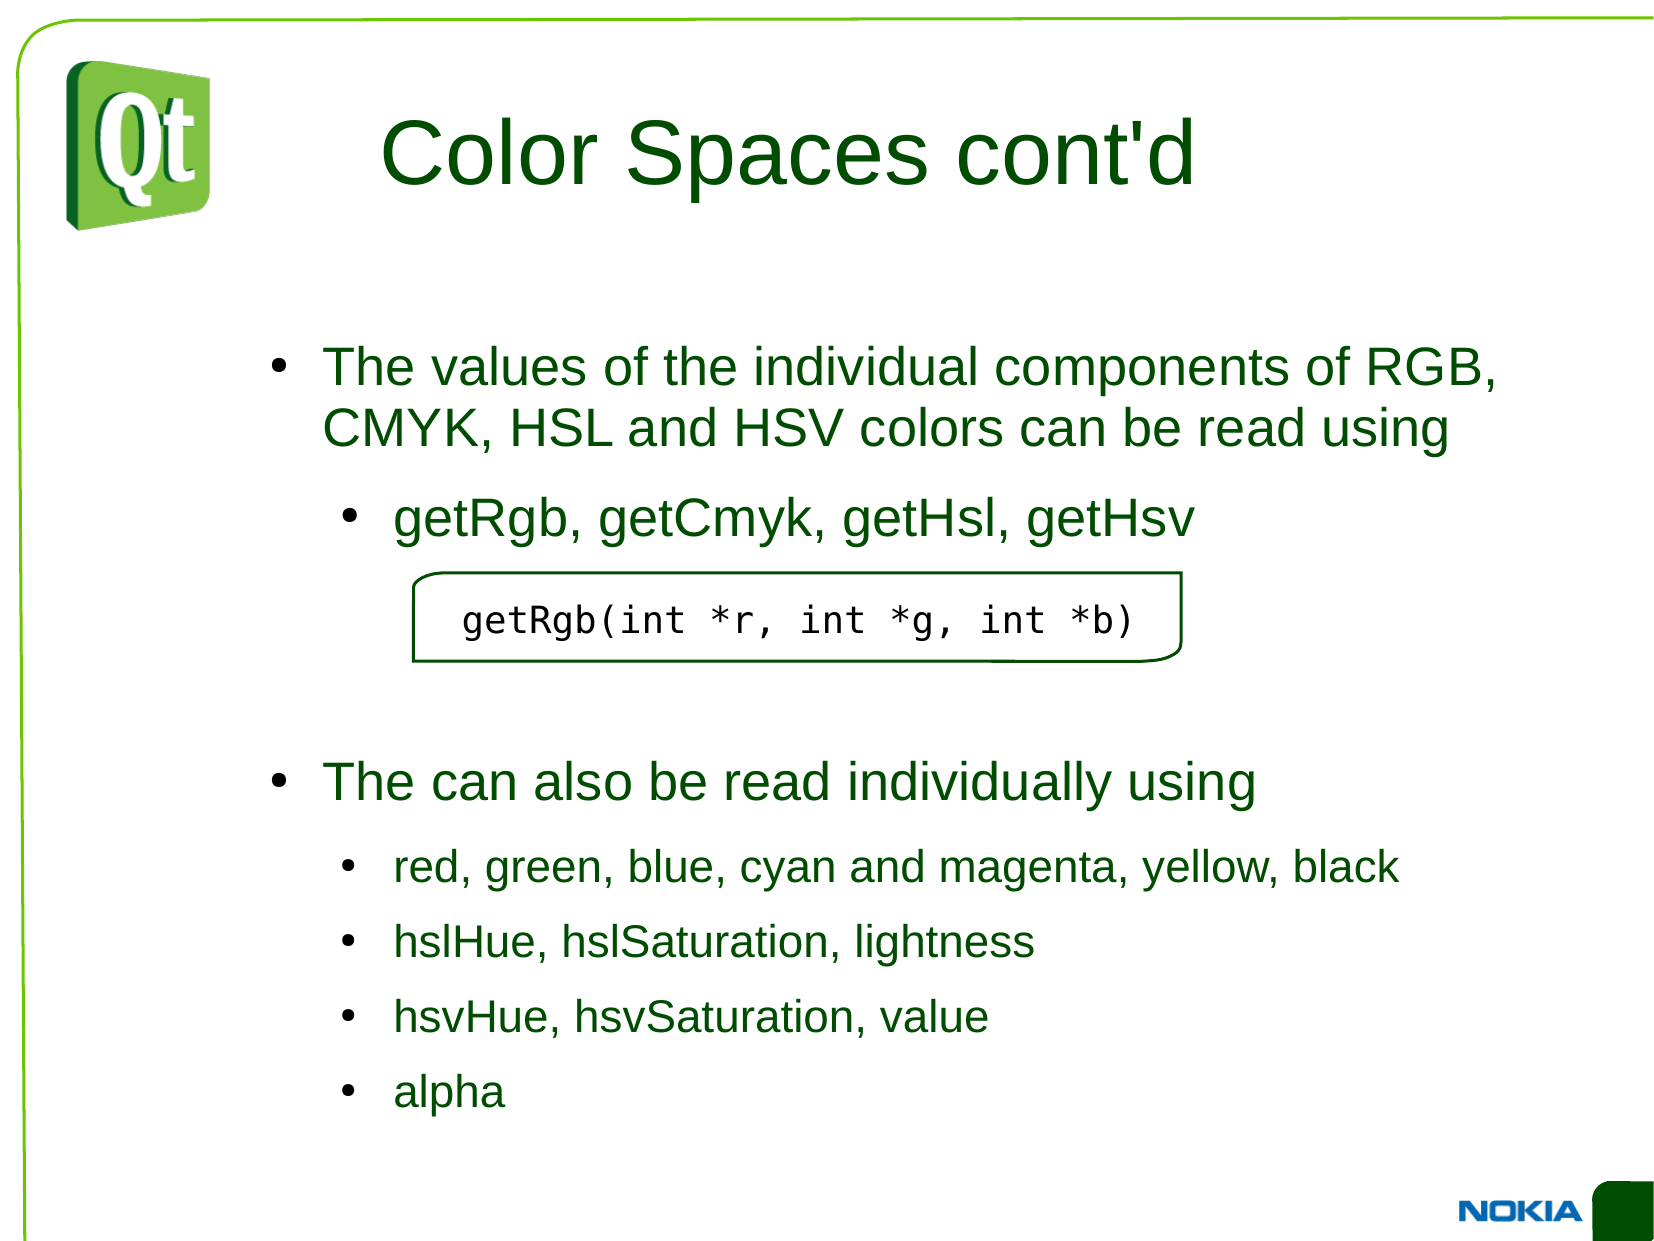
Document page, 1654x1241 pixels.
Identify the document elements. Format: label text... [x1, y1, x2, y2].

picture [1459, 1200, 1583, 1222]
title Color Spaces cont'd [251, 56, 1327, 250]
picture [66, 61, 210, 231]
text_box getRgb(int *r, int *g, int *b) [446, 591, 1152, 650]
list The values of the individual components of RGB, CMYK, HSL and HSV colors can be read using getRgb, getCmyk, getHsl, getHsv The can also be read individually using red, green, blue, cyan and magenta, yellow, black hslHue, hslSaturation, lightness hsvHue, hsvSaturation, value alpha [251, 336, 1571, 1117]
